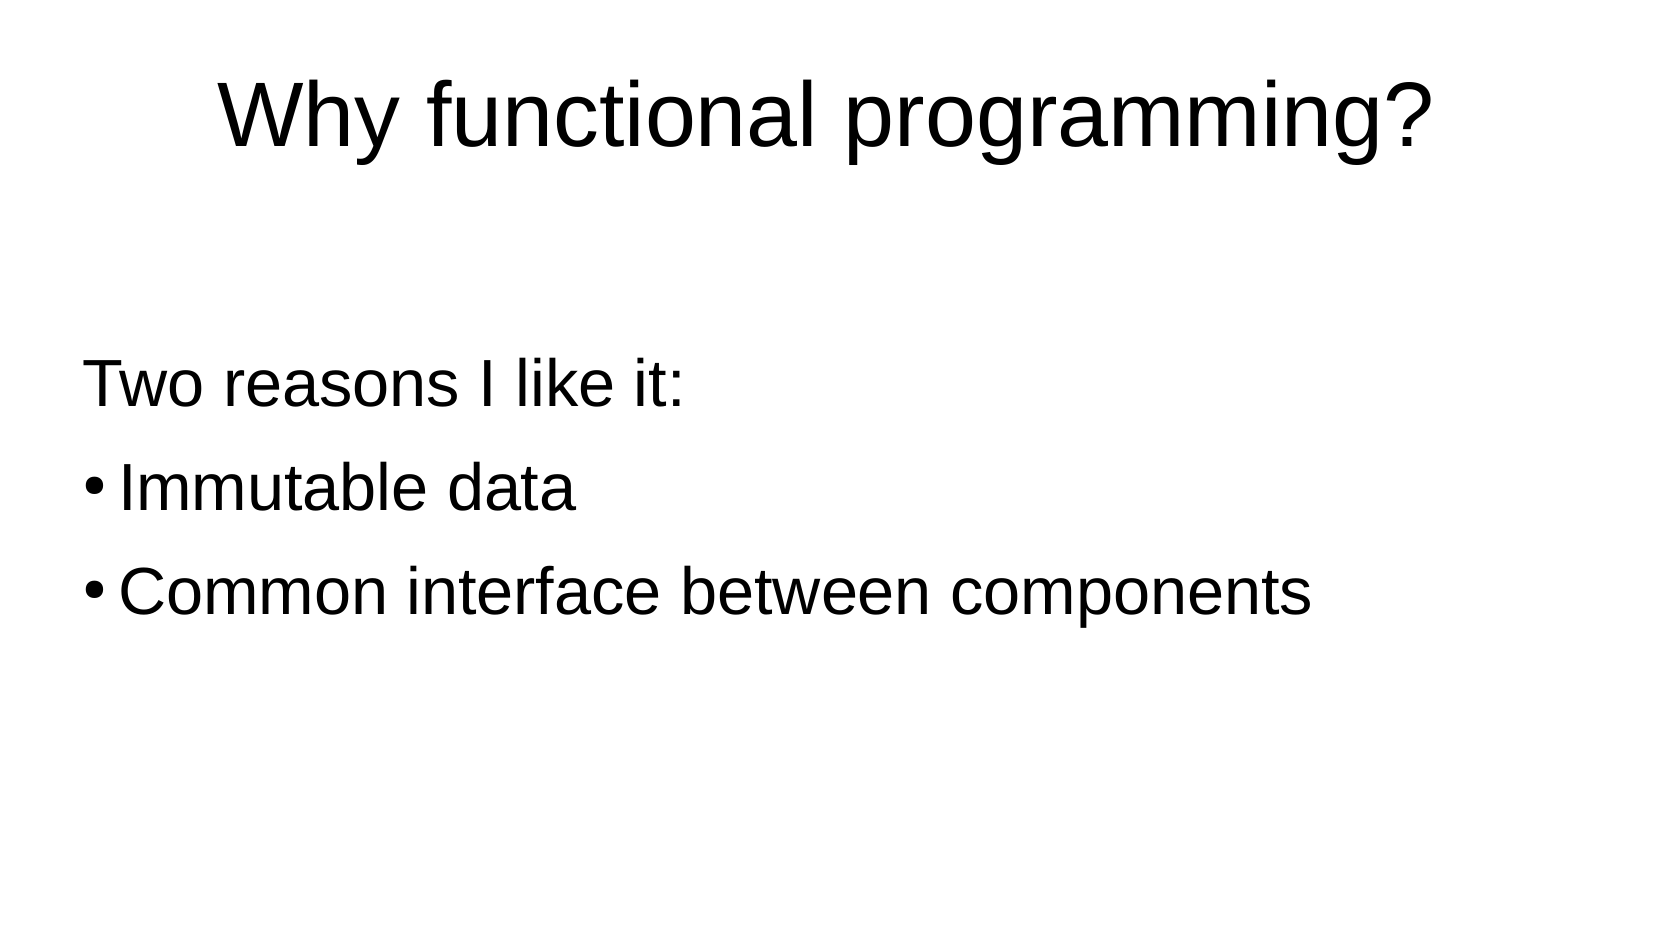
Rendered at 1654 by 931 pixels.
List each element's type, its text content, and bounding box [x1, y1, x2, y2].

subtitle Two reasons I like it: Immutable data Common interface between components [82, 217, 1571, 758]
title Why functional programming? [82, 37, 1571, 193]
